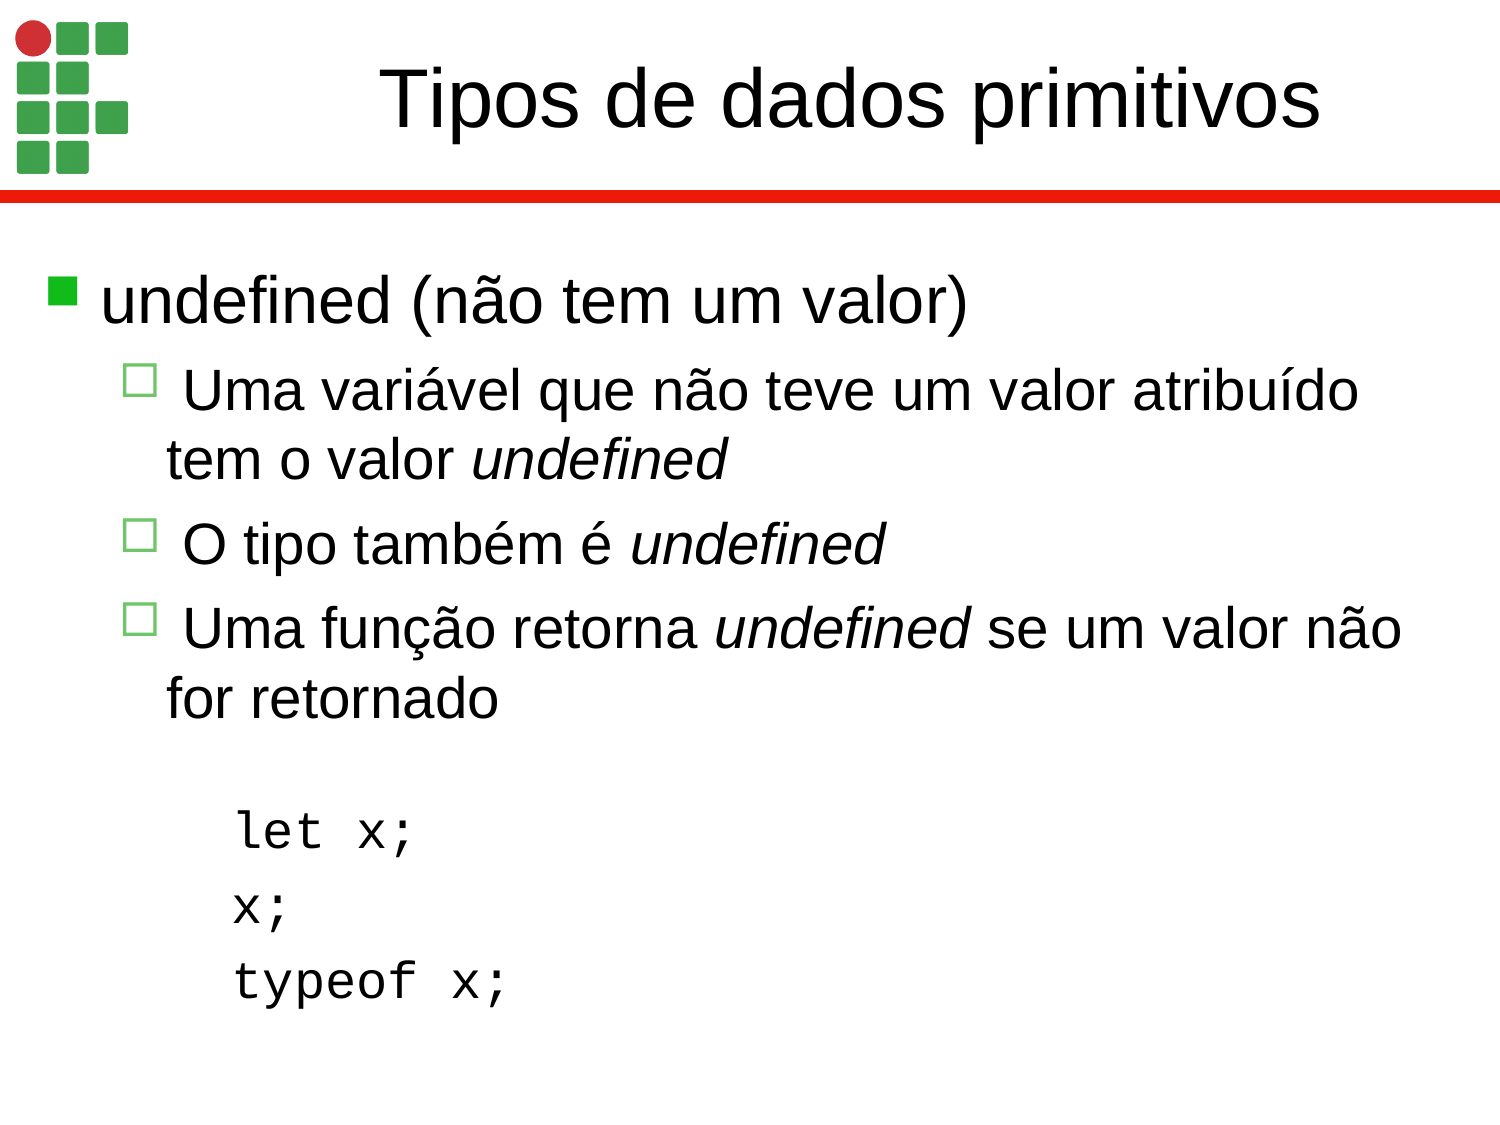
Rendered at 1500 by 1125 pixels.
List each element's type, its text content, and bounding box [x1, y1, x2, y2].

title Tipos de dados primitivos [230, 0, 1471, 202]
picture [14, 16, 130, 178]
list undefined (não tem um valor) Uma variável que não teve um valor atribuído tem o valor undefined O tipo também é undefined Uma função retorna undefined se um valor não for retornado let x; x; typeof x; [29, 207, 1471, 1087]
